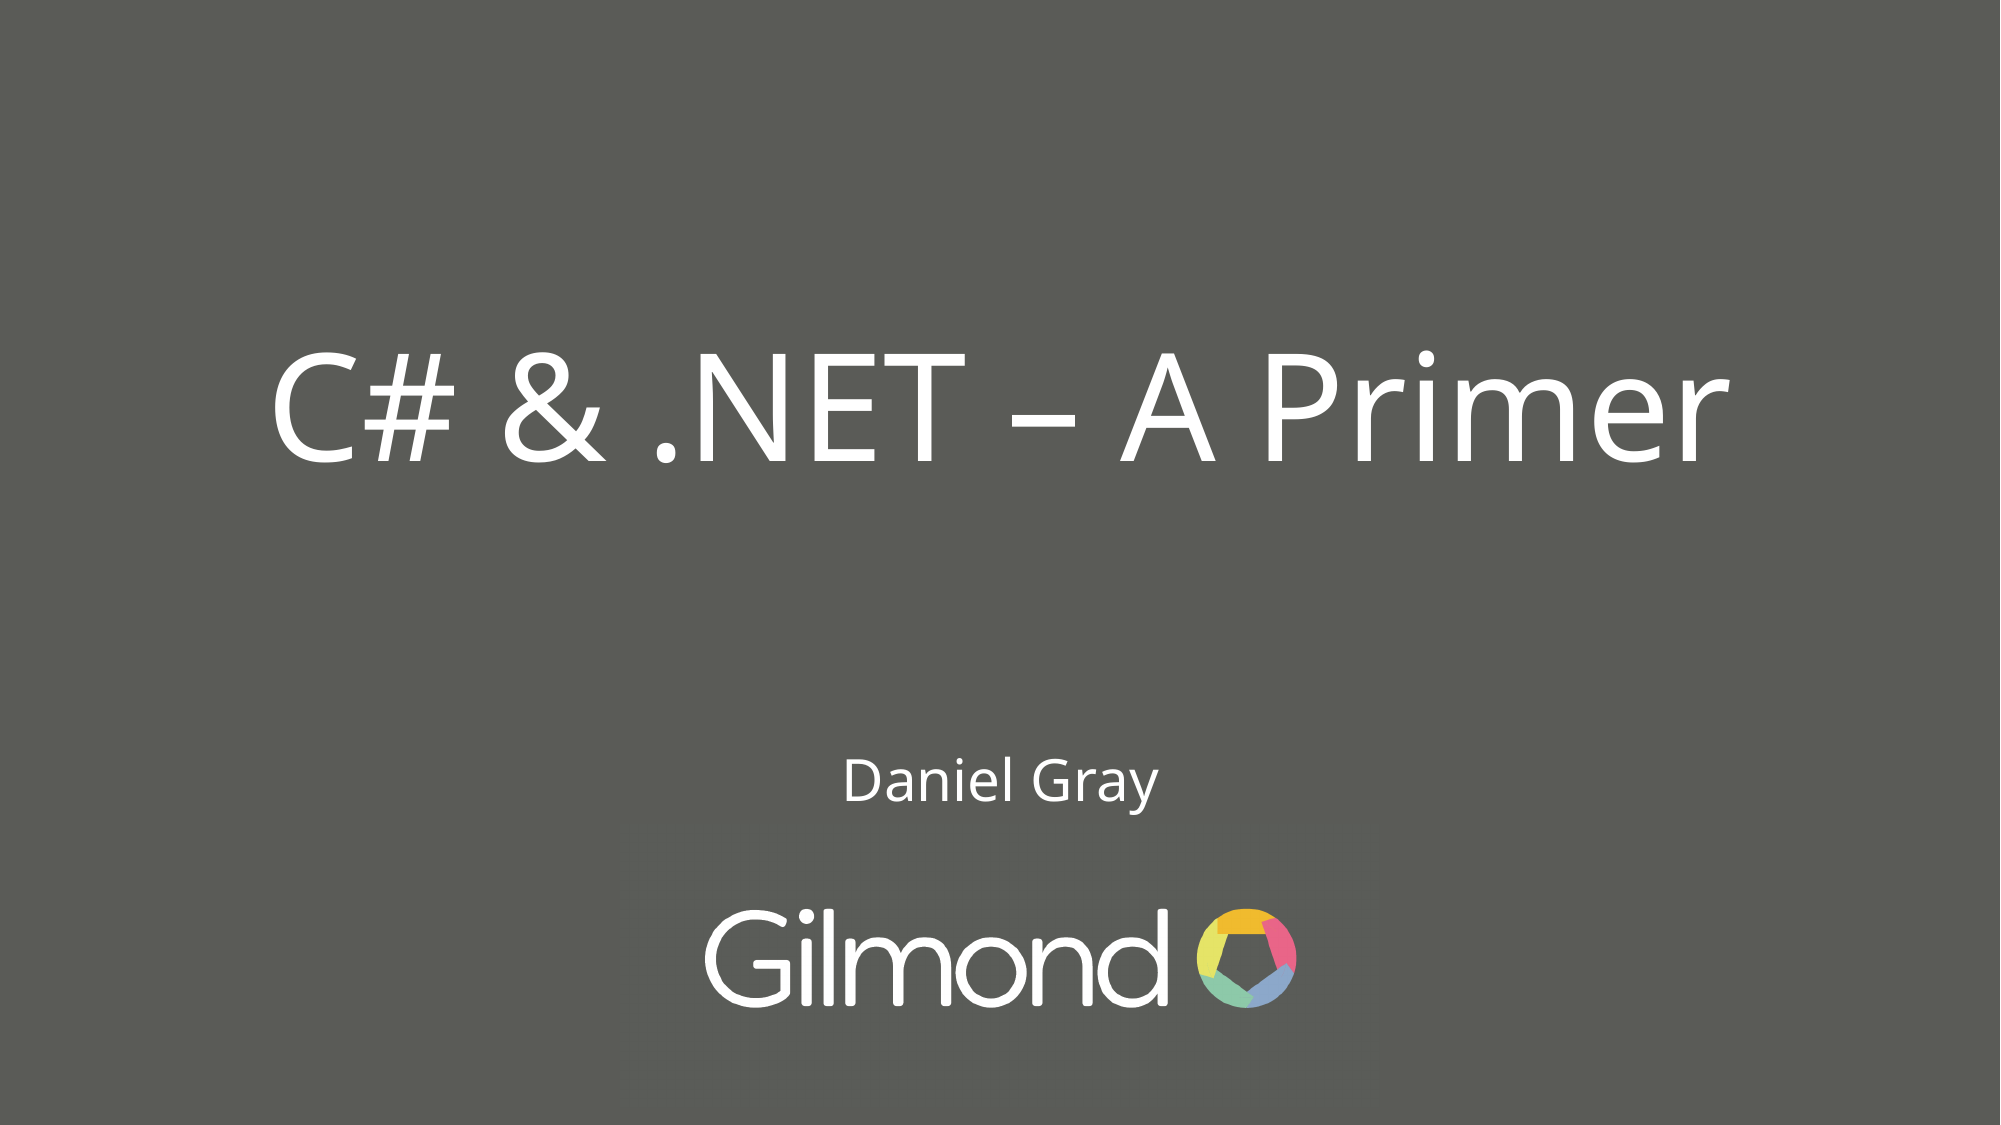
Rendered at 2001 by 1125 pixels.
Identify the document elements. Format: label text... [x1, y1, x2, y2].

subtitle C# & .NET – A Primer [249, 211, 1750, 581]
picture [620, 824, 1380, 1108]
subtitle Daniel Gray [249, 581, 1750, 985]
